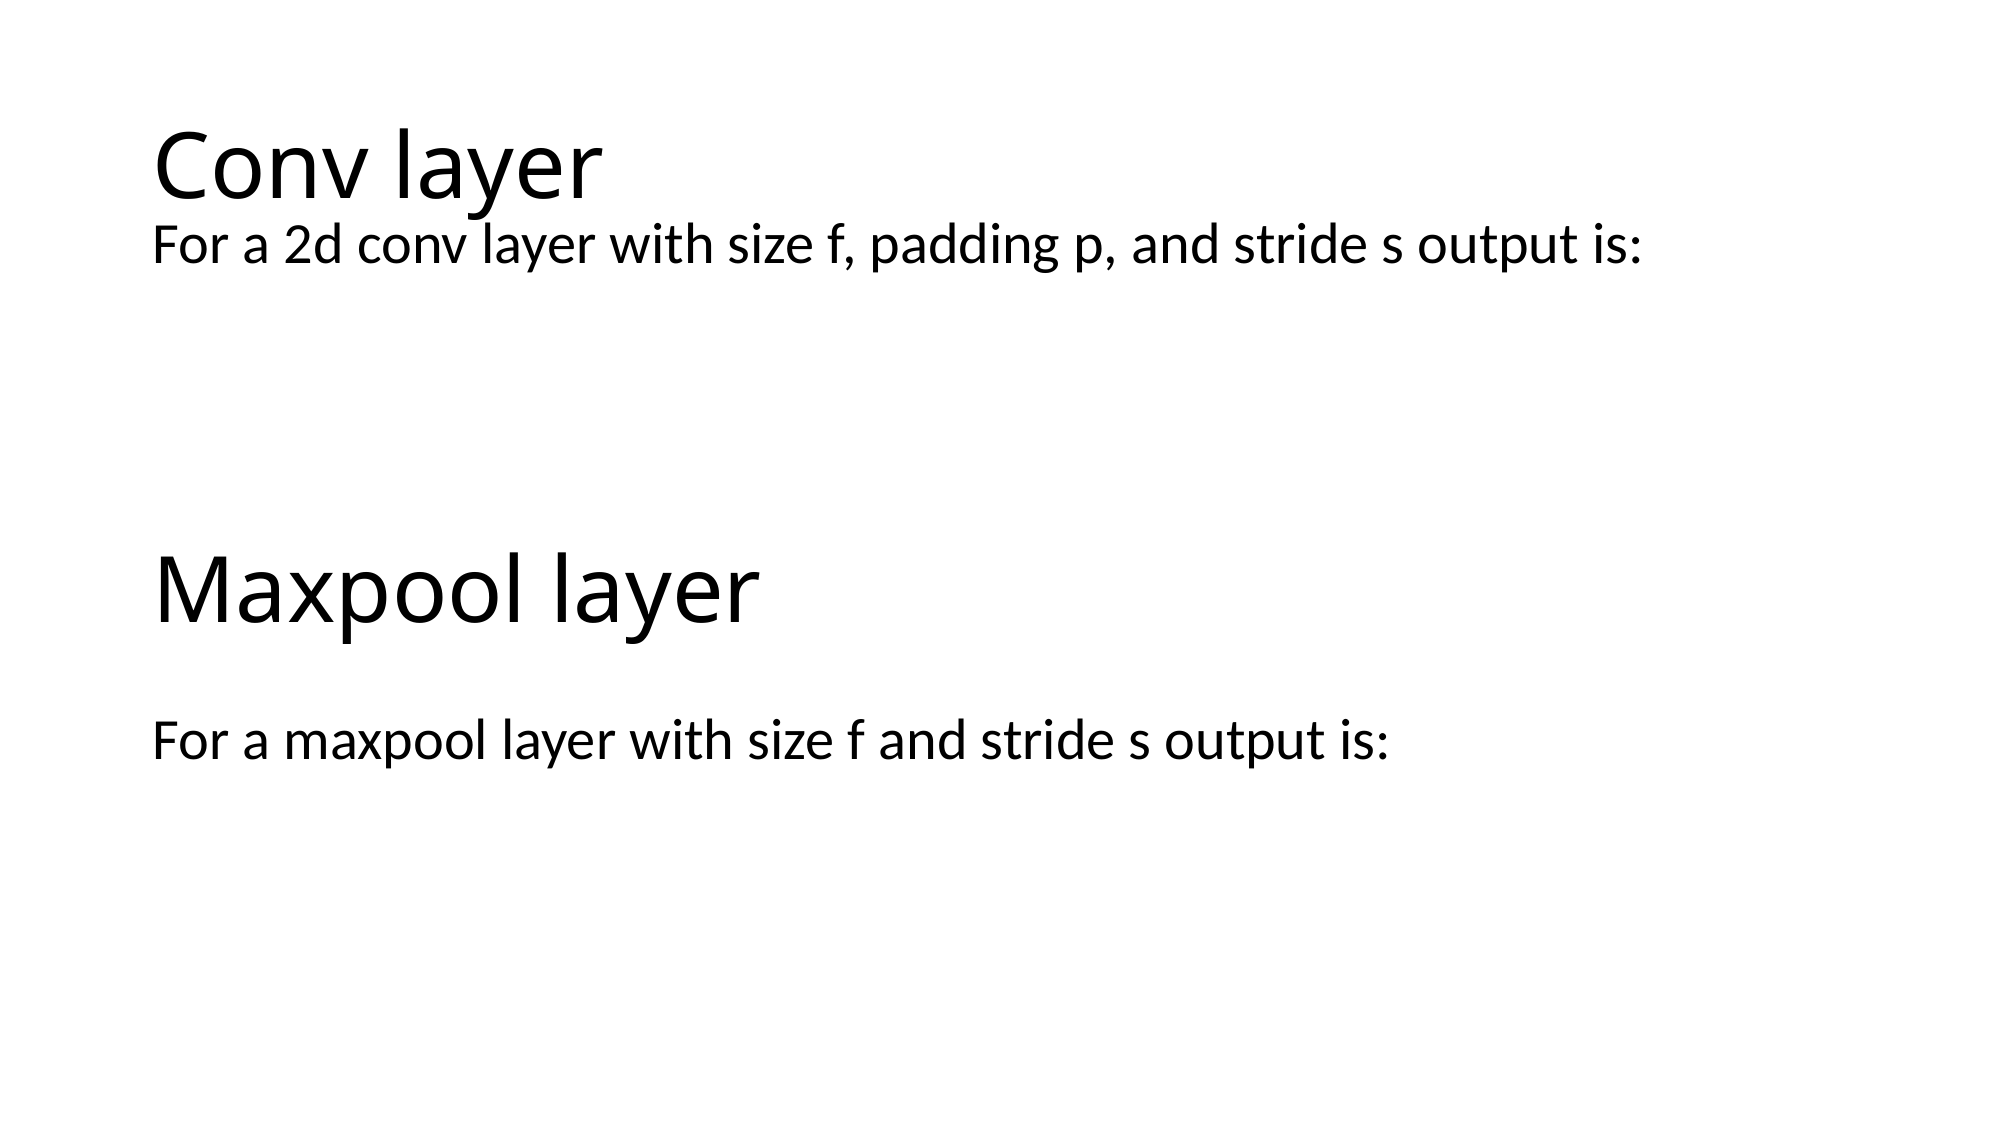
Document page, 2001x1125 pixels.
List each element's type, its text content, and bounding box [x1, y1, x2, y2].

title Conv layer [137, 59, 1863, 205]
text_box Maxpool layer [137, 484, 1863, 701]
text_box For a maxpool layer with size f and stride s output is: [137, 701, 1863, 981]
list For a 2d conv layer with size f, padding p, and stride s output is: [137, 205, 1863, 484]
